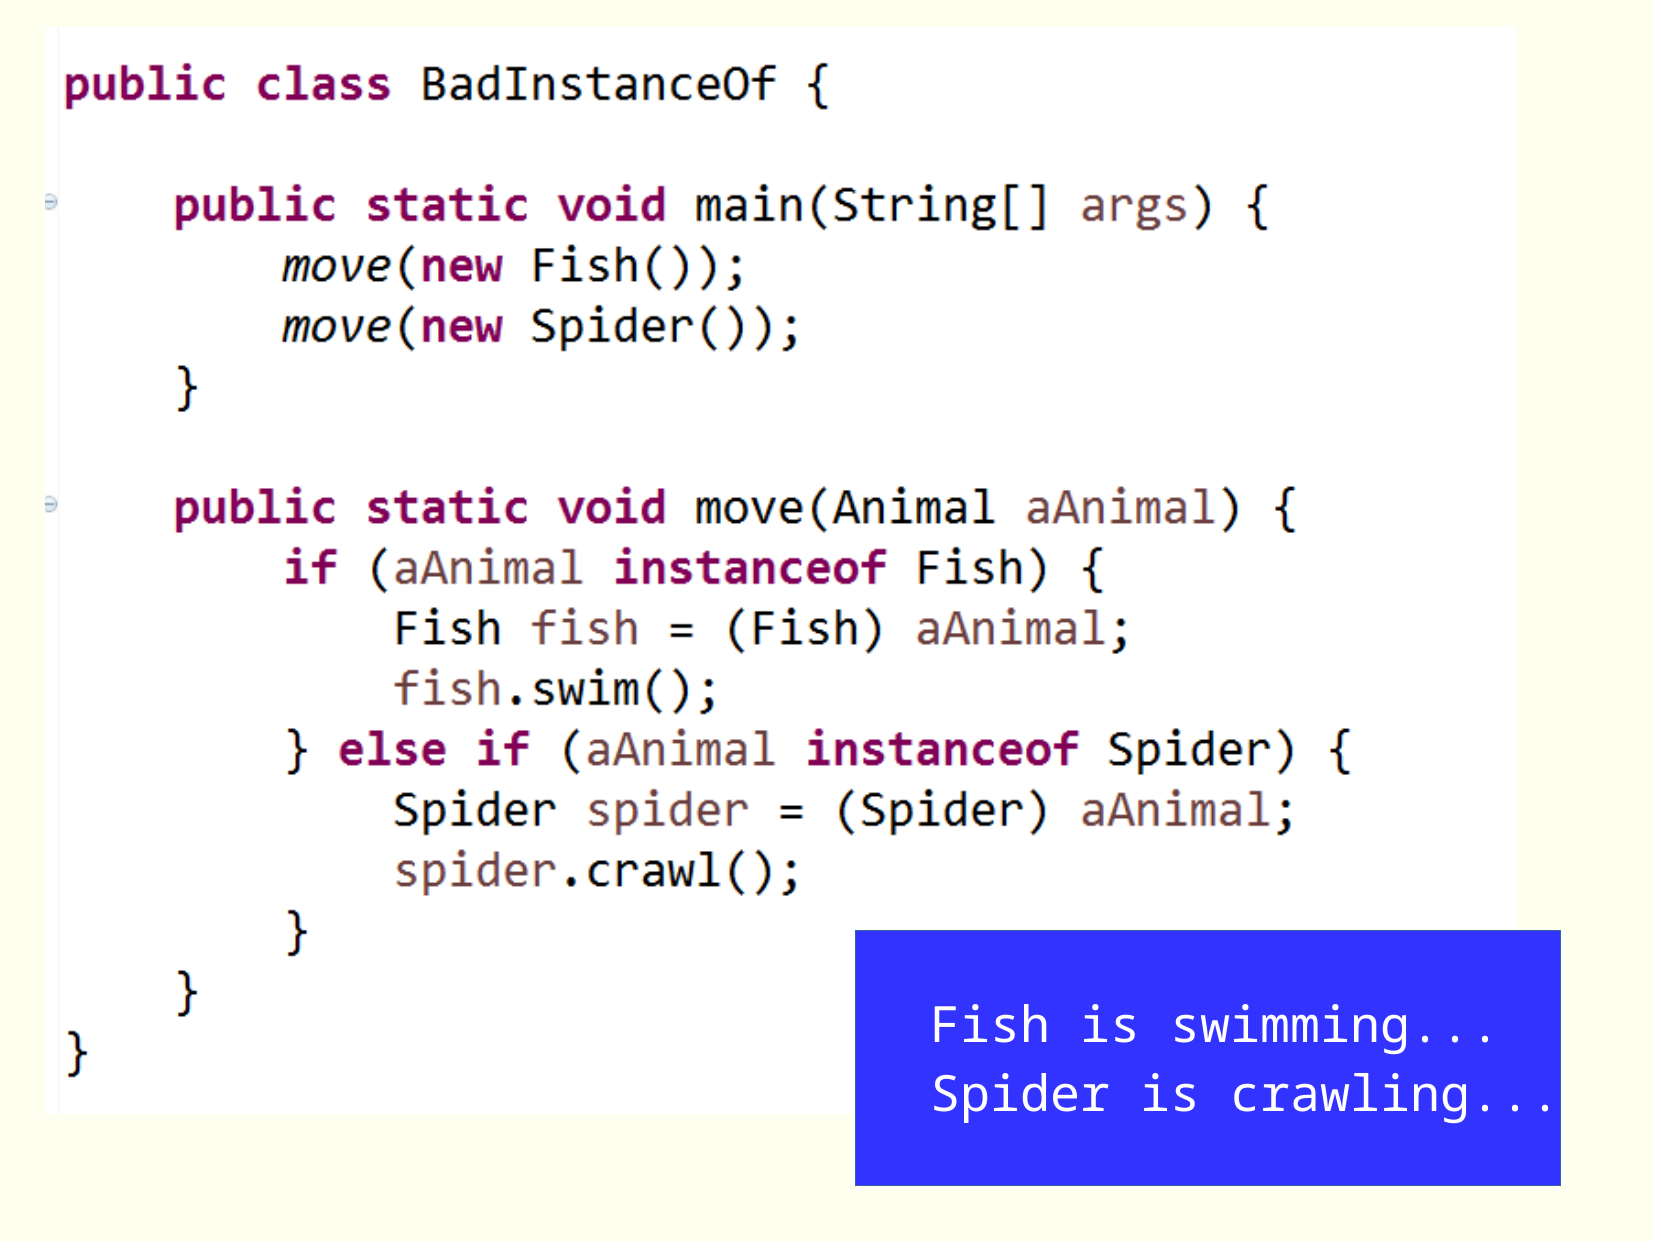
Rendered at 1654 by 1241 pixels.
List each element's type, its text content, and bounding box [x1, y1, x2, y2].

picture [45, 27, 1516, 1114]
text_box Fish is swimming... Spider is crawling... [855, 930, 1561, 1186]
